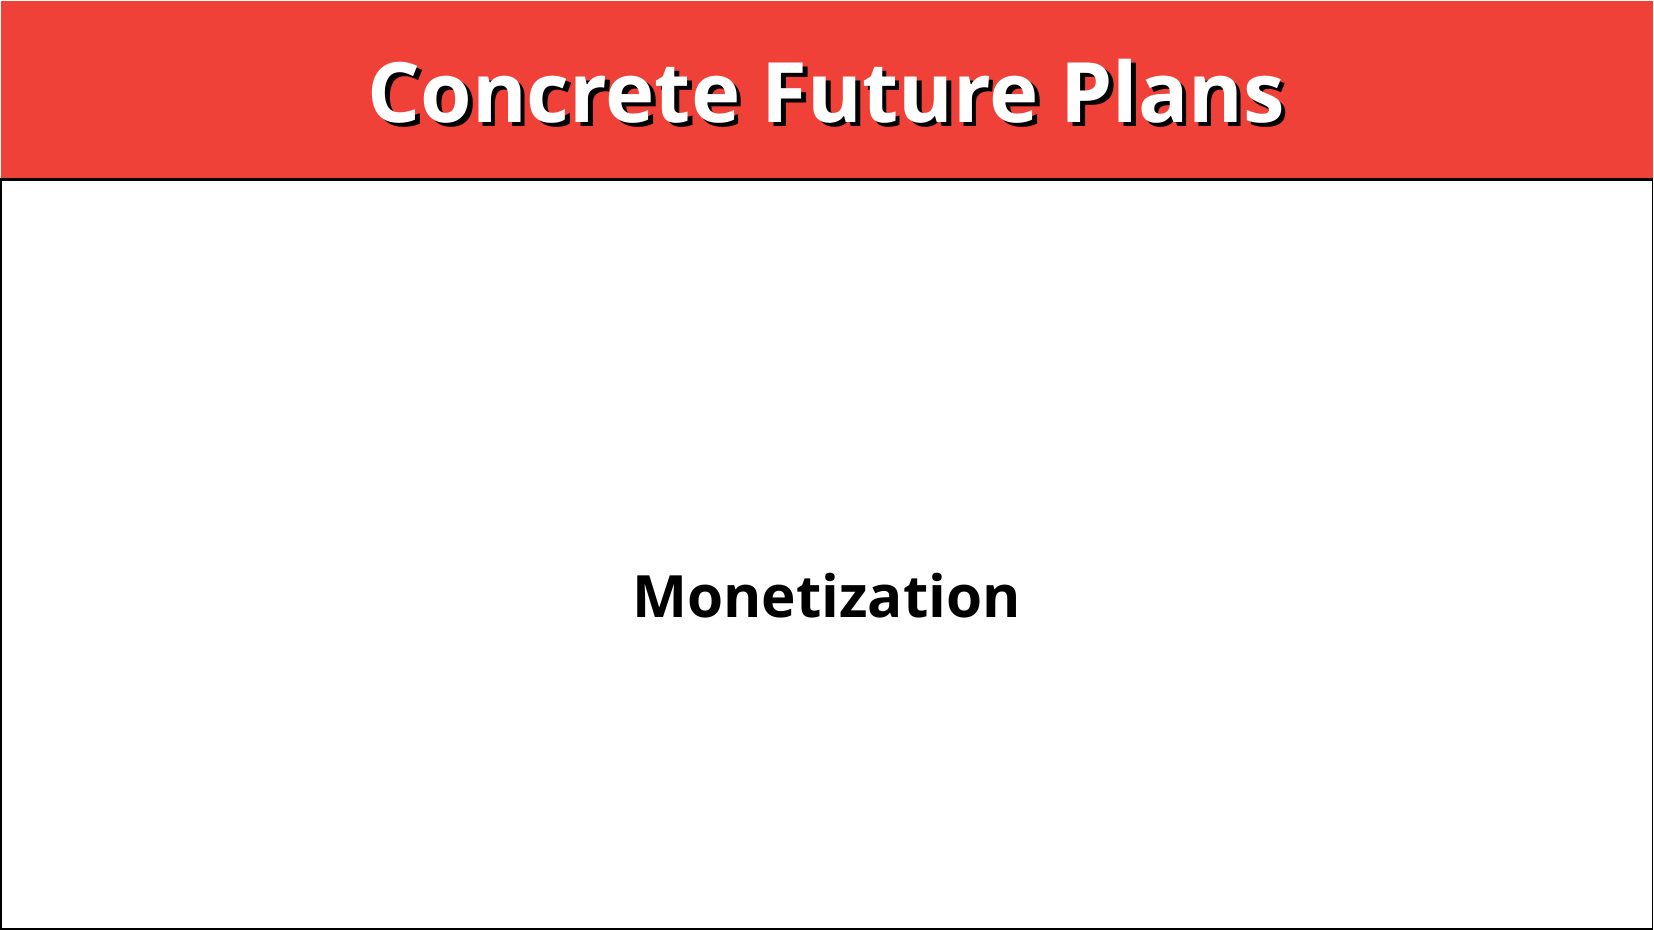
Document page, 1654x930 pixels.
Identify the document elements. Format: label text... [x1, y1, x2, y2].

text_box Monetization [0, 179, 1653, 930]
text_box Concrete Future Plans [0, 0, 1653, 179]
